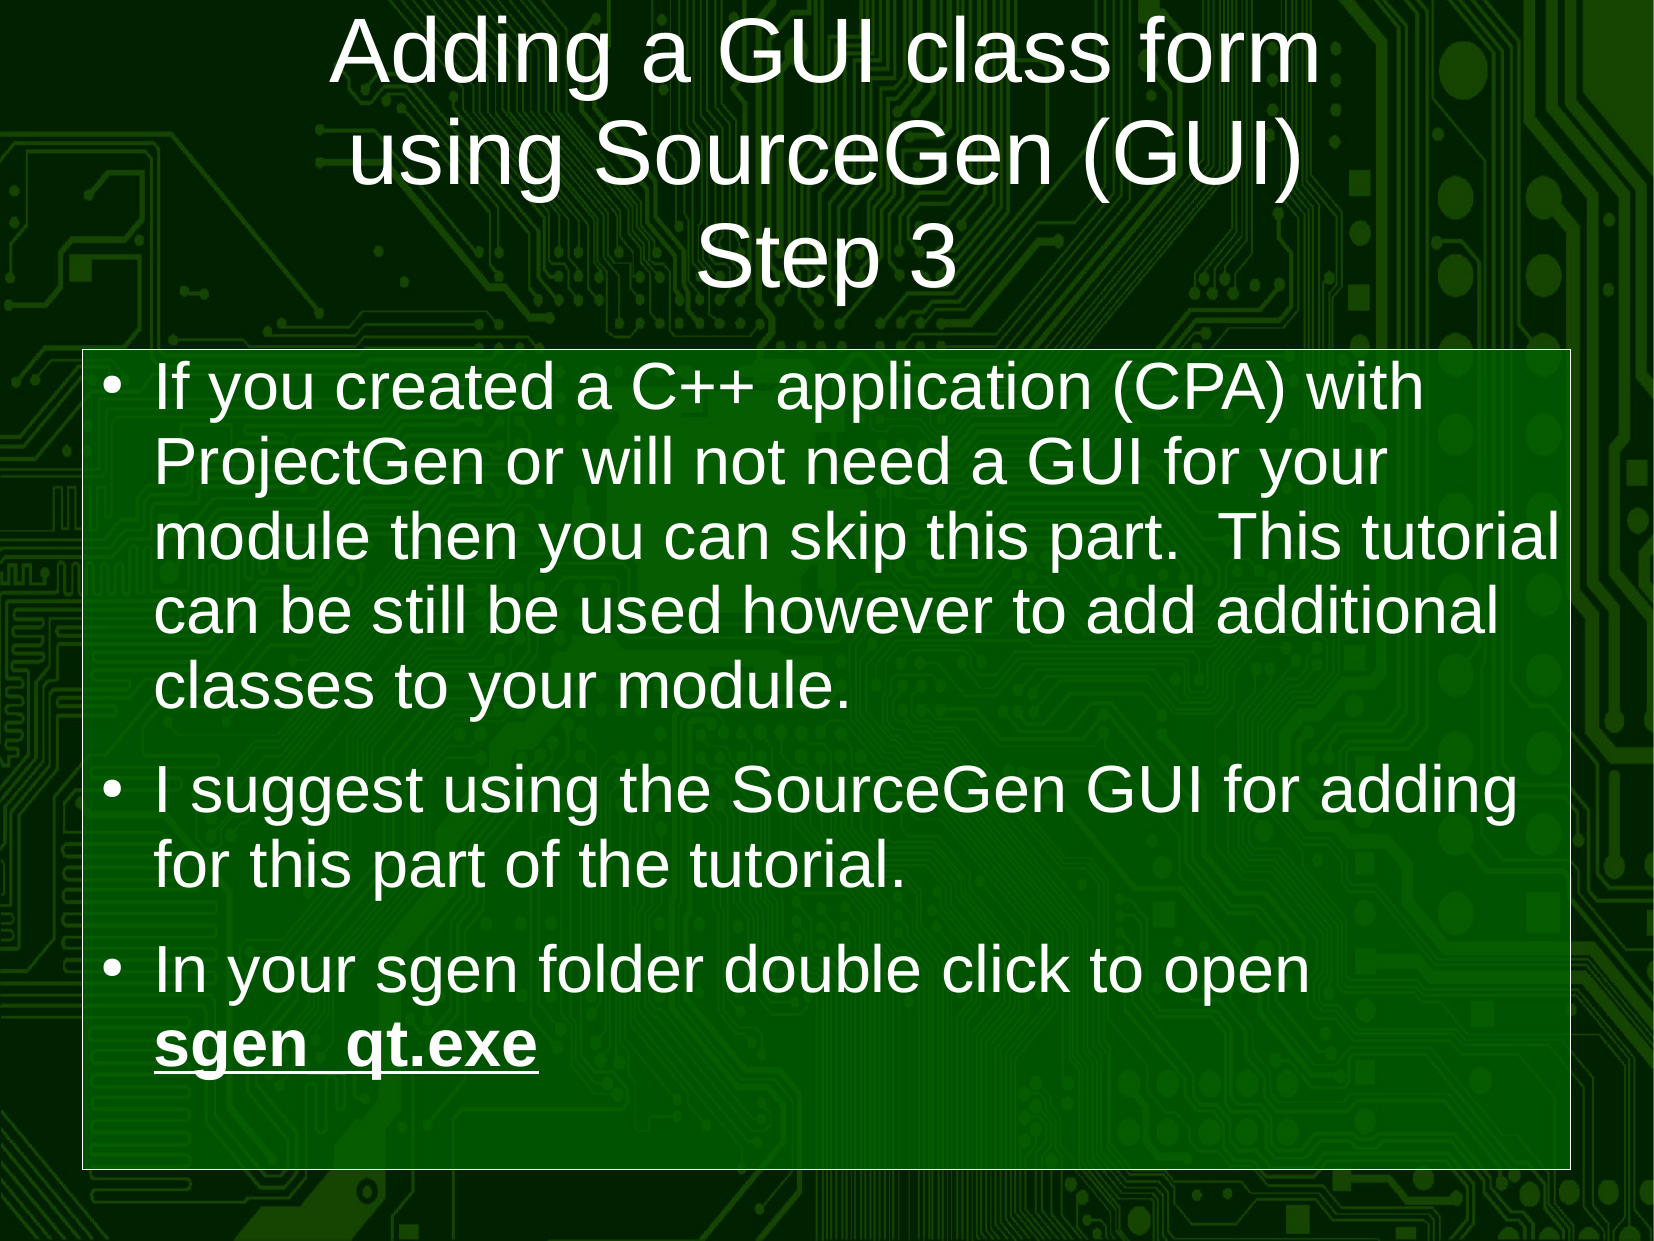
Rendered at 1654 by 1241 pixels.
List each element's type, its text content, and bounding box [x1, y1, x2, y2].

title Adding a GUI class form using SourceGen (GUI) Step 3 [82, 0, 1571, 307]
list If you created a C++ application (CPA) with ProjectGen or will not need a GUI for your module then you can skip this part. This tutorial can be still be used however to add additional classes to your module. I suggest using the SourceGen GUI for adding for this part of the tutorial. In your sgen folder double click to open sgen_qt.exe [82, 349, 1571, 1170]
picture [0, 0, 1654, 1241]
